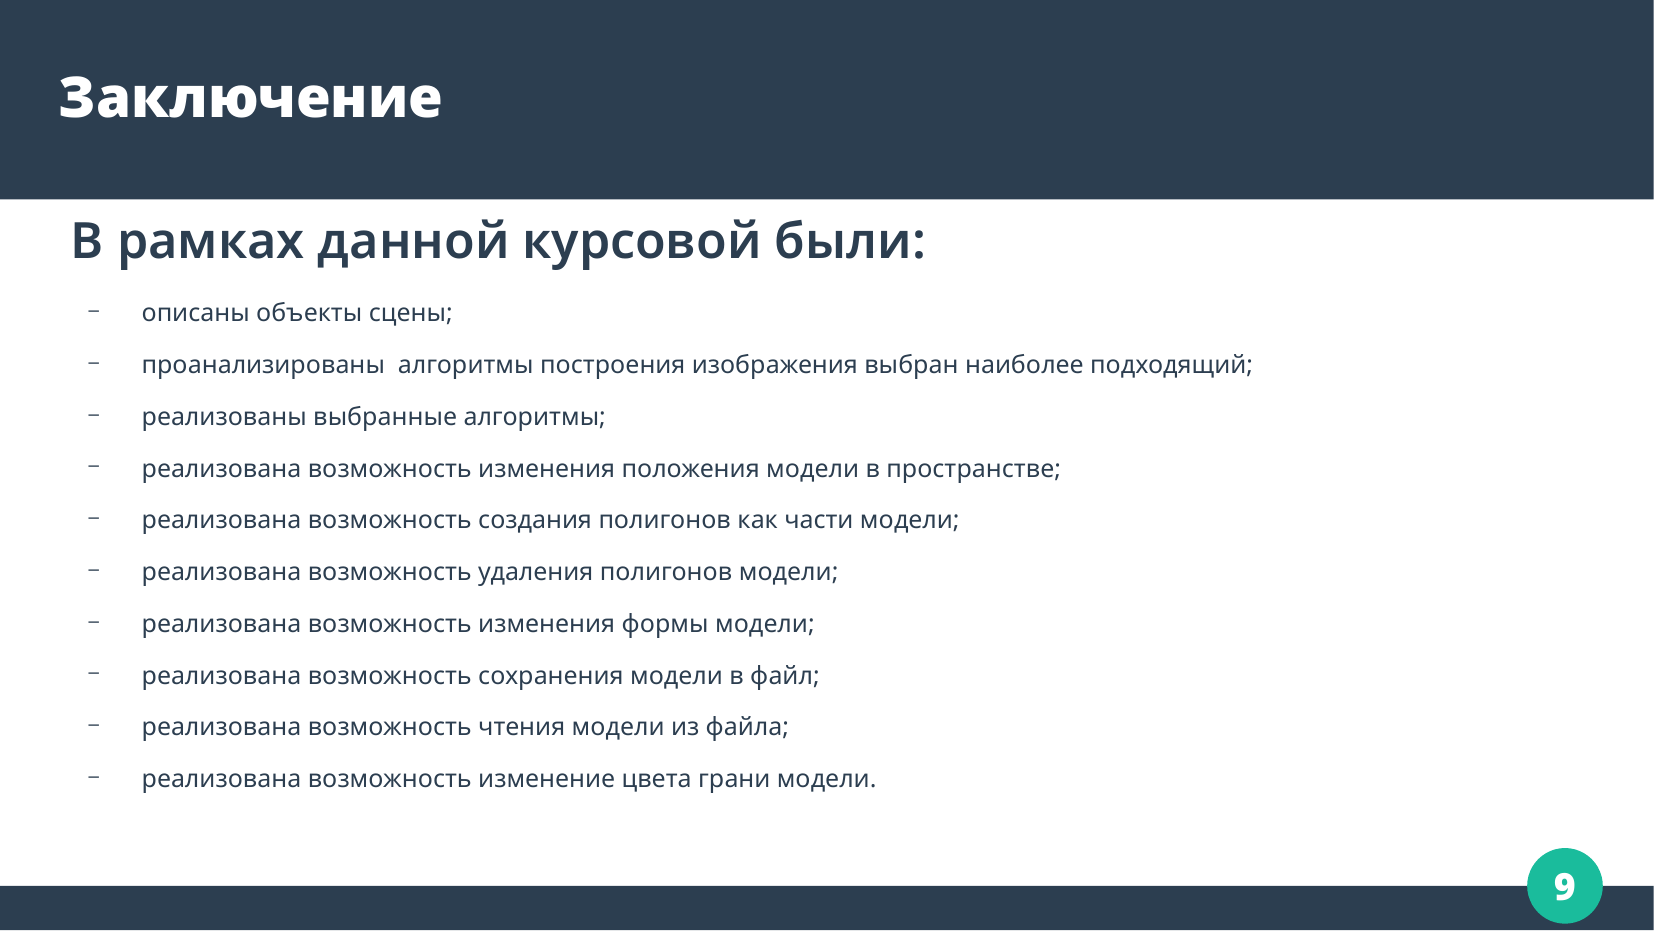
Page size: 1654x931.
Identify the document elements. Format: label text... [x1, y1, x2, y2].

list В рамках данной курсовой были: описаны объекты сцены; проанализированы алгоритмы построения изображения выбран наиболее подходящий; реализованы выбранные алгоритмы; реализована возможность изменения положения модели в пространстве; реализована возможность создания полигонов как части модели; реализована возможность удаления полигонов модели; реализована возможность изменения формы модели; реализована возможность сохранения модели в файл; реализована возможность чтения модели из файла; реализована возможность изменение цвета грани модели. [0, 204, 1536, 826]
title Заключение [59, 37, 1595, 155]
